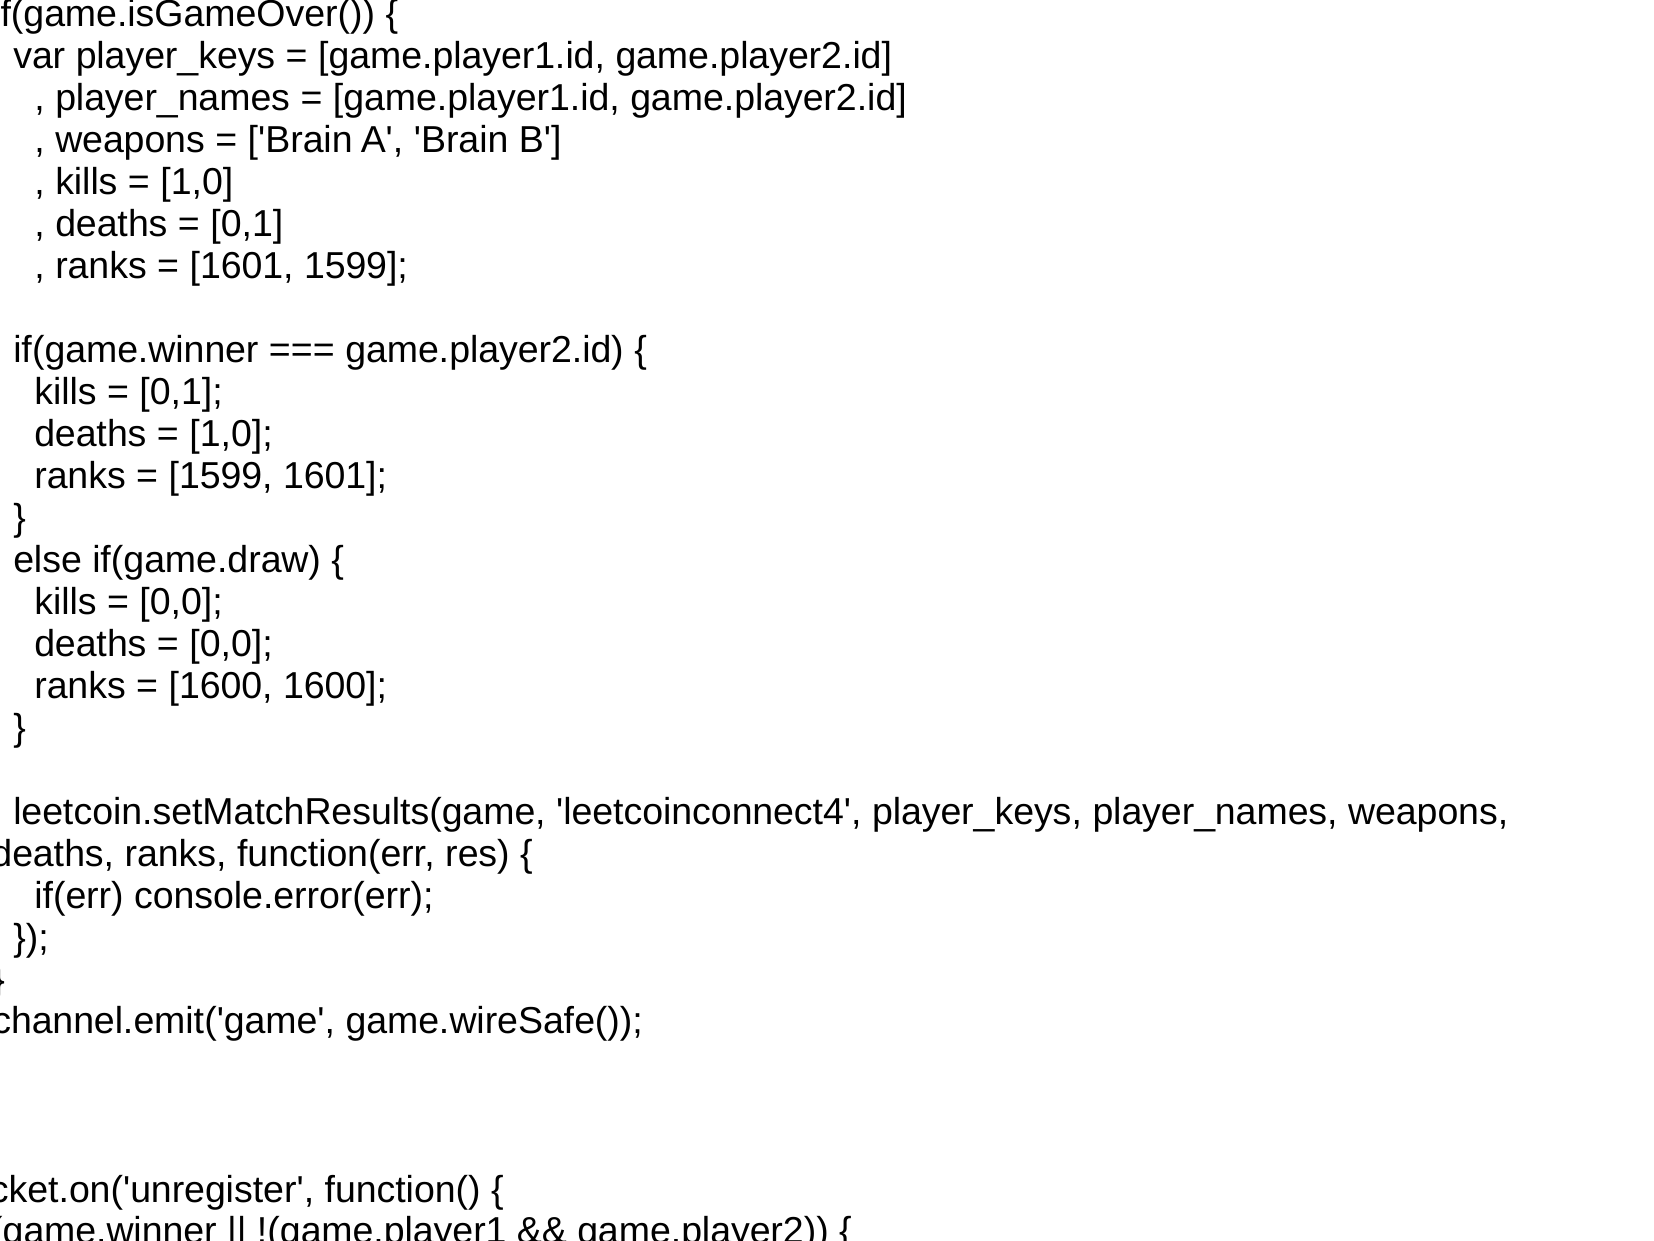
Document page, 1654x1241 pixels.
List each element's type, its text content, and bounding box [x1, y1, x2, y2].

text_box // [BEGIN] Realtime updates function initRealTimeChannel(channelId) { var channel = io.of('/' + channelId); var game = db.games.get(channelId); function removePlayer(playerKey) { leetcoin.deactivatePlayer(game, game[playerKey].id); game[playerKey] = null; game[playerKey + 'leetcoinKey'] = null; game[playerKey + 'PlayAgain'] = false; } channel.on('connection', function(socket) { var player = socket.handshake.user; channel.emit('game', game.wireSafe()); socket.on('move', function(column) { if(game.move(player.id, column)) { if(game.isGameOver()) { var player_keys = [game.player1.id, game.player2.id] , player_names = [game.player1.id, game.player2.id] , weapons = ['Brain A', 'Brain B'] , kills = [1,0] , deaths = [0,1] , ranks = [1601, 1599]; if(game.winner === game.player2.id) { kills = [0,1]; deaths = [1,0]; ranks = [1599, 1601]; } else if(game.draw) { kills = [0,0]; deaths = [0,0]; ranks = [1600, 1600]; } leetcoin.setMatchResults(game, 'leetcoinconnect4', player_keys, player_names, weapons, kills, deaths, ranks, function(err, res) { if(err) console.error(err); }); } channel.emit('game', game.wireSafe()); } }); socket.on('unregister', function() { if(game.winner || !(game.player1 && game.player2)) { if(game.player1.id == player.id) removePlayer('player1'); else if(game.player2.id == player.id) removePlayer('player2'); channel.emit('game', game.wireSafe()); } }); socket.on('playAgain', function() { if(!game.isGameOver()) return; // can't play again if the current round hasn't completed if(game.player1.id == player.id) game.player1PlayAgain = true; else if(game.player2.id == player.id) game.player2PlayAgain = true; if(game.player1PlayAgain && game.player2PlayAgain) { game.player1PlayAgain = game.player2PlayAgain = false; game.reset(); } channel.emit('game', game.wireSafe()); }); }); } // [END] Realtime updates [0, 0, 1524, 1241]
